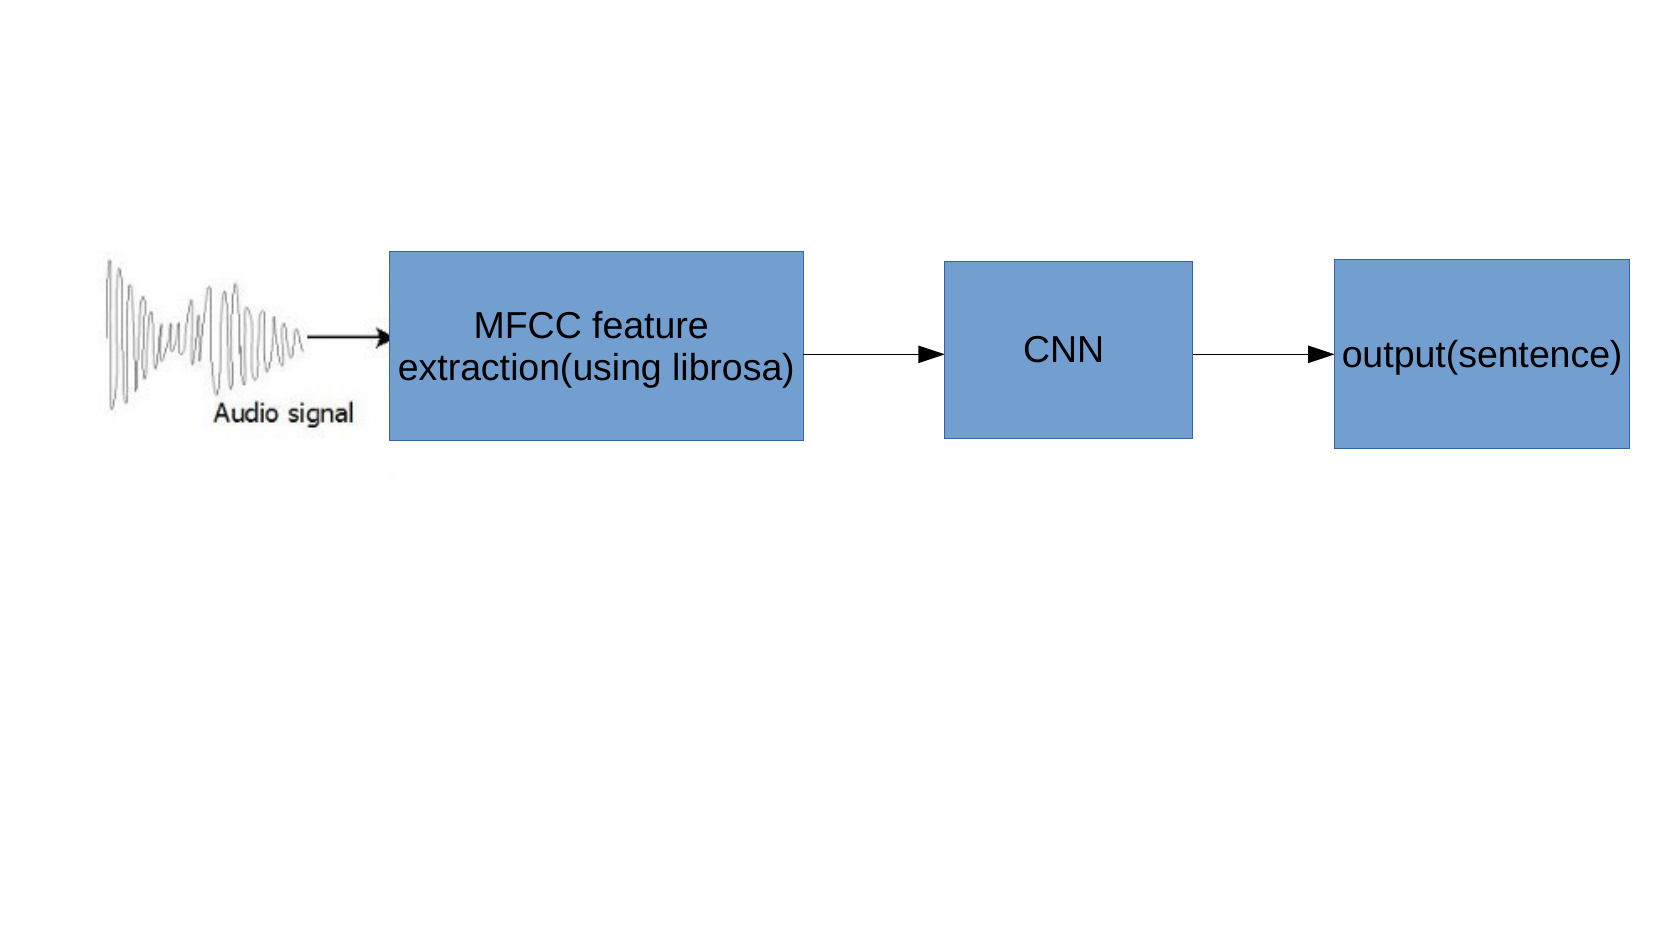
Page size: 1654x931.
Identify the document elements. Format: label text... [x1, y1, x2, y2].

text_box output(sentence) [1334, 259, 1630, 449]
text_box CNN [944, 261, 1193, 439]
picture [83, 251, 398, 480]
text_box MFCC feature extraction(using librosa) [389, 251, 804, 441]
